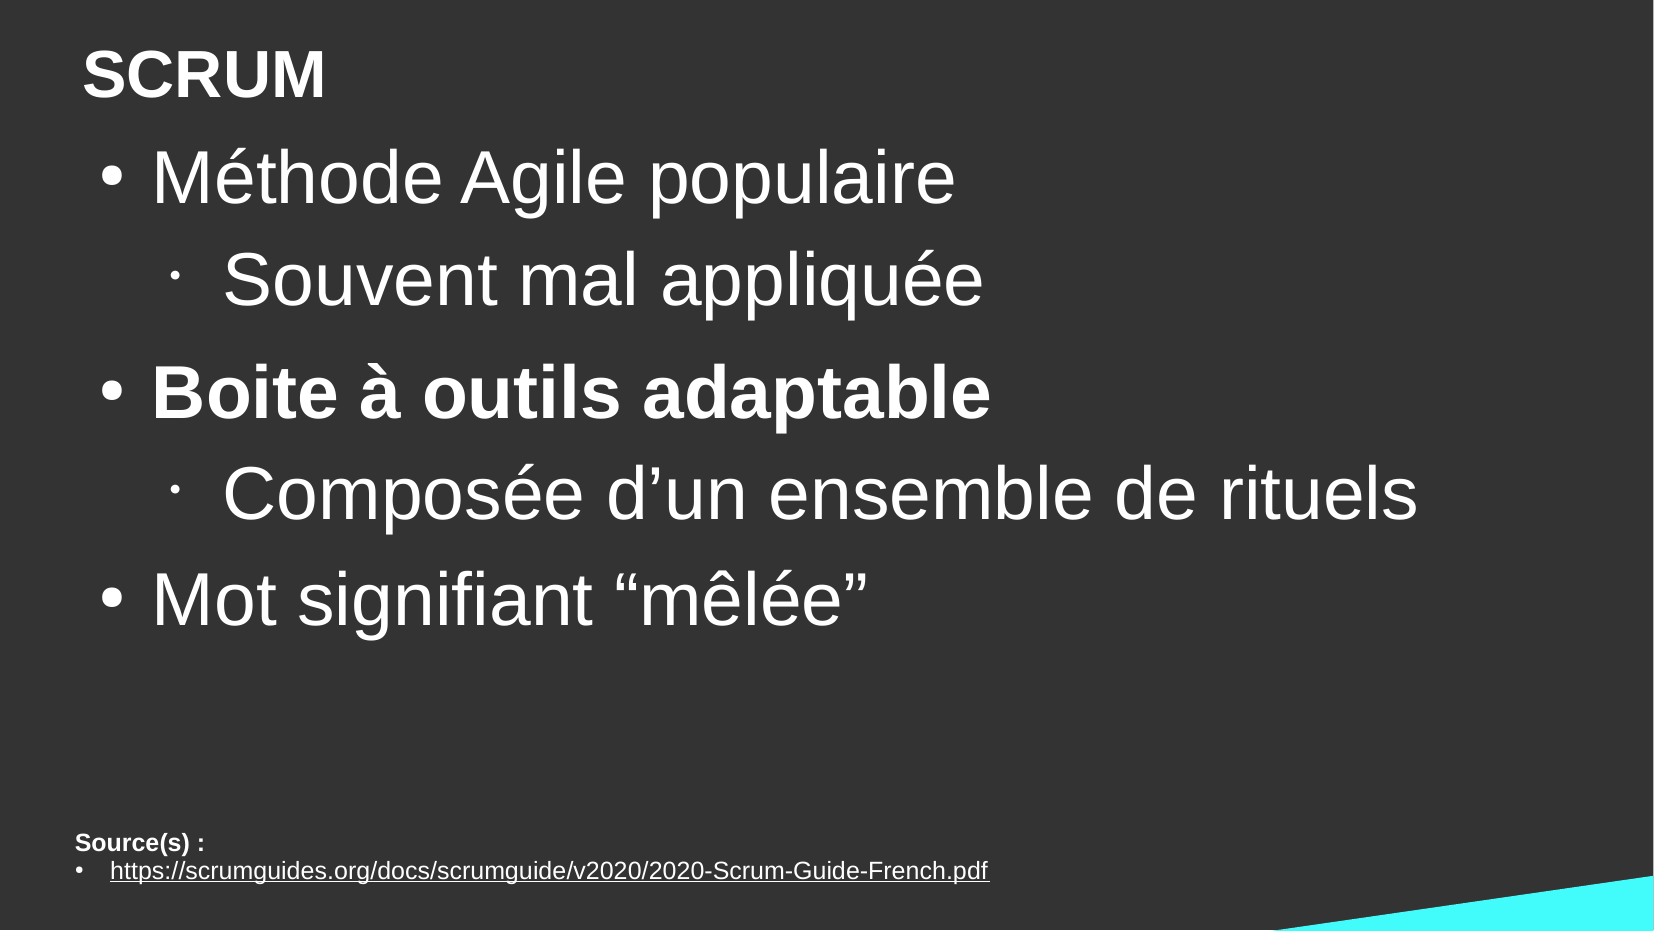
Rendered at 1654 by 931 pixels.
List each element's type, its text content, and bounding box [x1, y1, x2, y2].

text_box [1270, 875, 1654, 931]
title SCRUM [82, 37, 1571, 122]
text_box Source(s) : https://scrumguides.org/docs/scrumguide/v2020/2020-Scrum-Guide-French.pdf [60, 821, 1546, 921]
list Méthode Agile populaire Souvent mal appliquée Boite à outils adaptable Composée d’un ensemble de rituels Mot signifiant “mêlée” [80, 135, 1620, 777]
